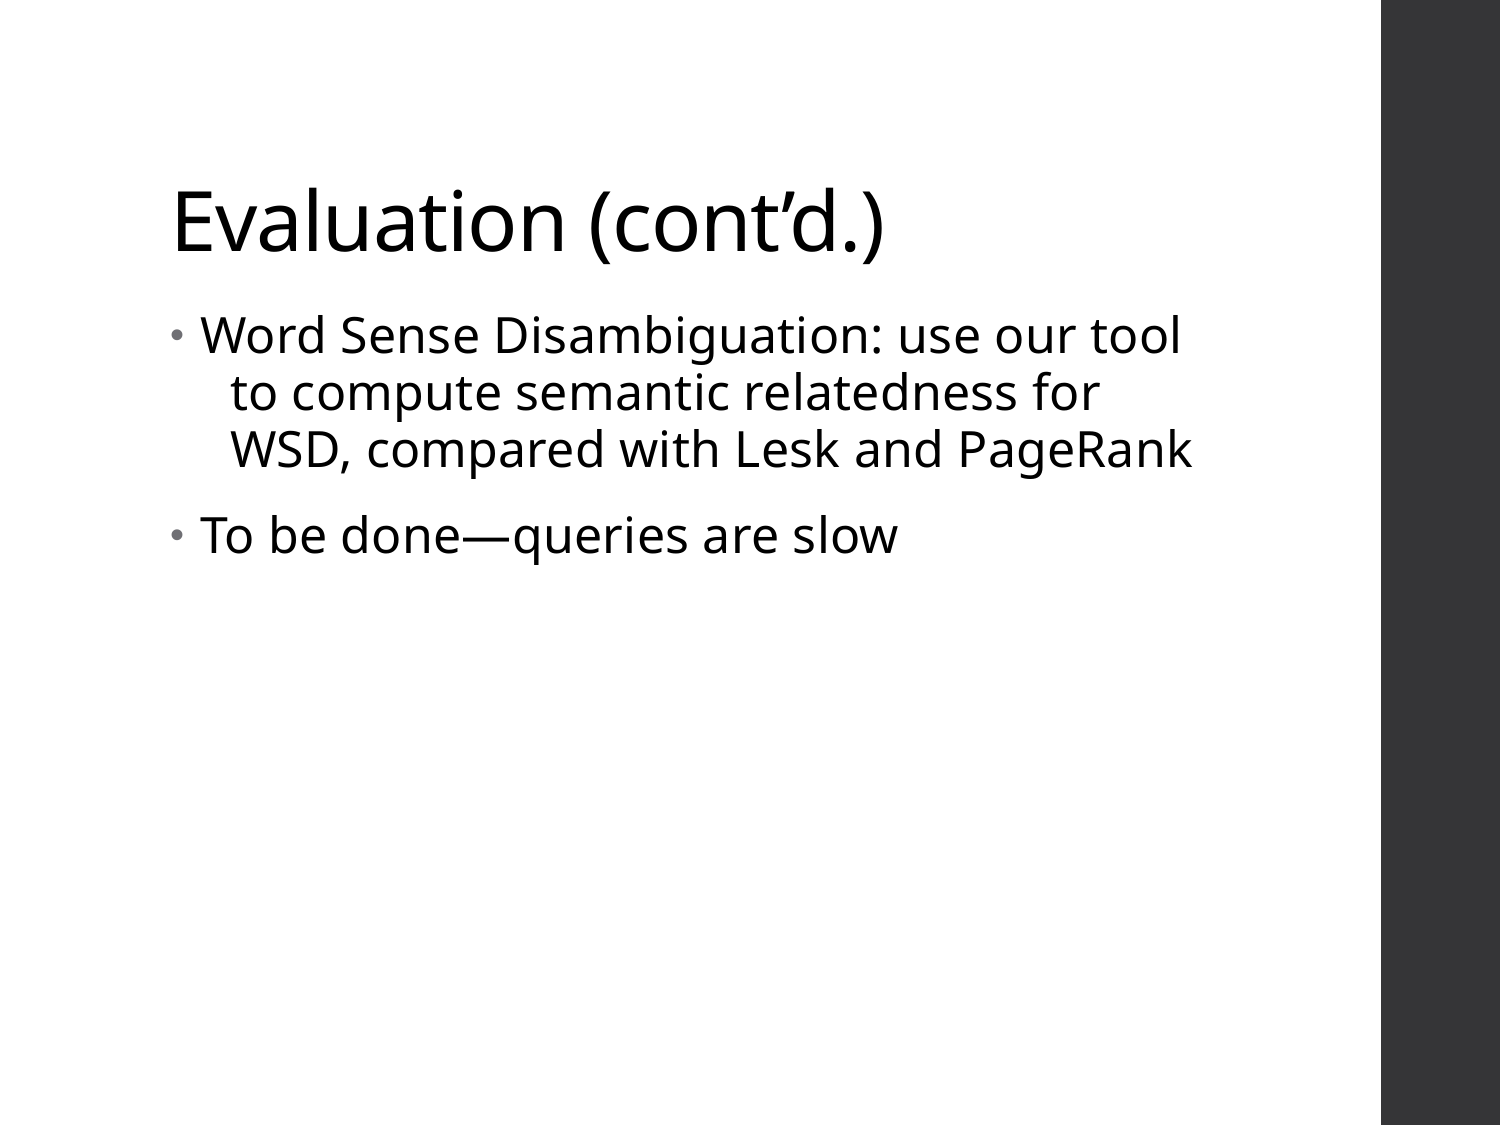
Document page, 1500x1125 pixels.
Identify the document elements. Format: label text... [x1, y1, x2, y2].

list Word Sense Disambiguation: use our tool to compute semantic relatedness for WSD, compared with Lesk and PageRank To be done—queries are slow [155, 299, 1213, 1014]
title Evaluation (cont’d.) [155, 60, 1348, 278]
